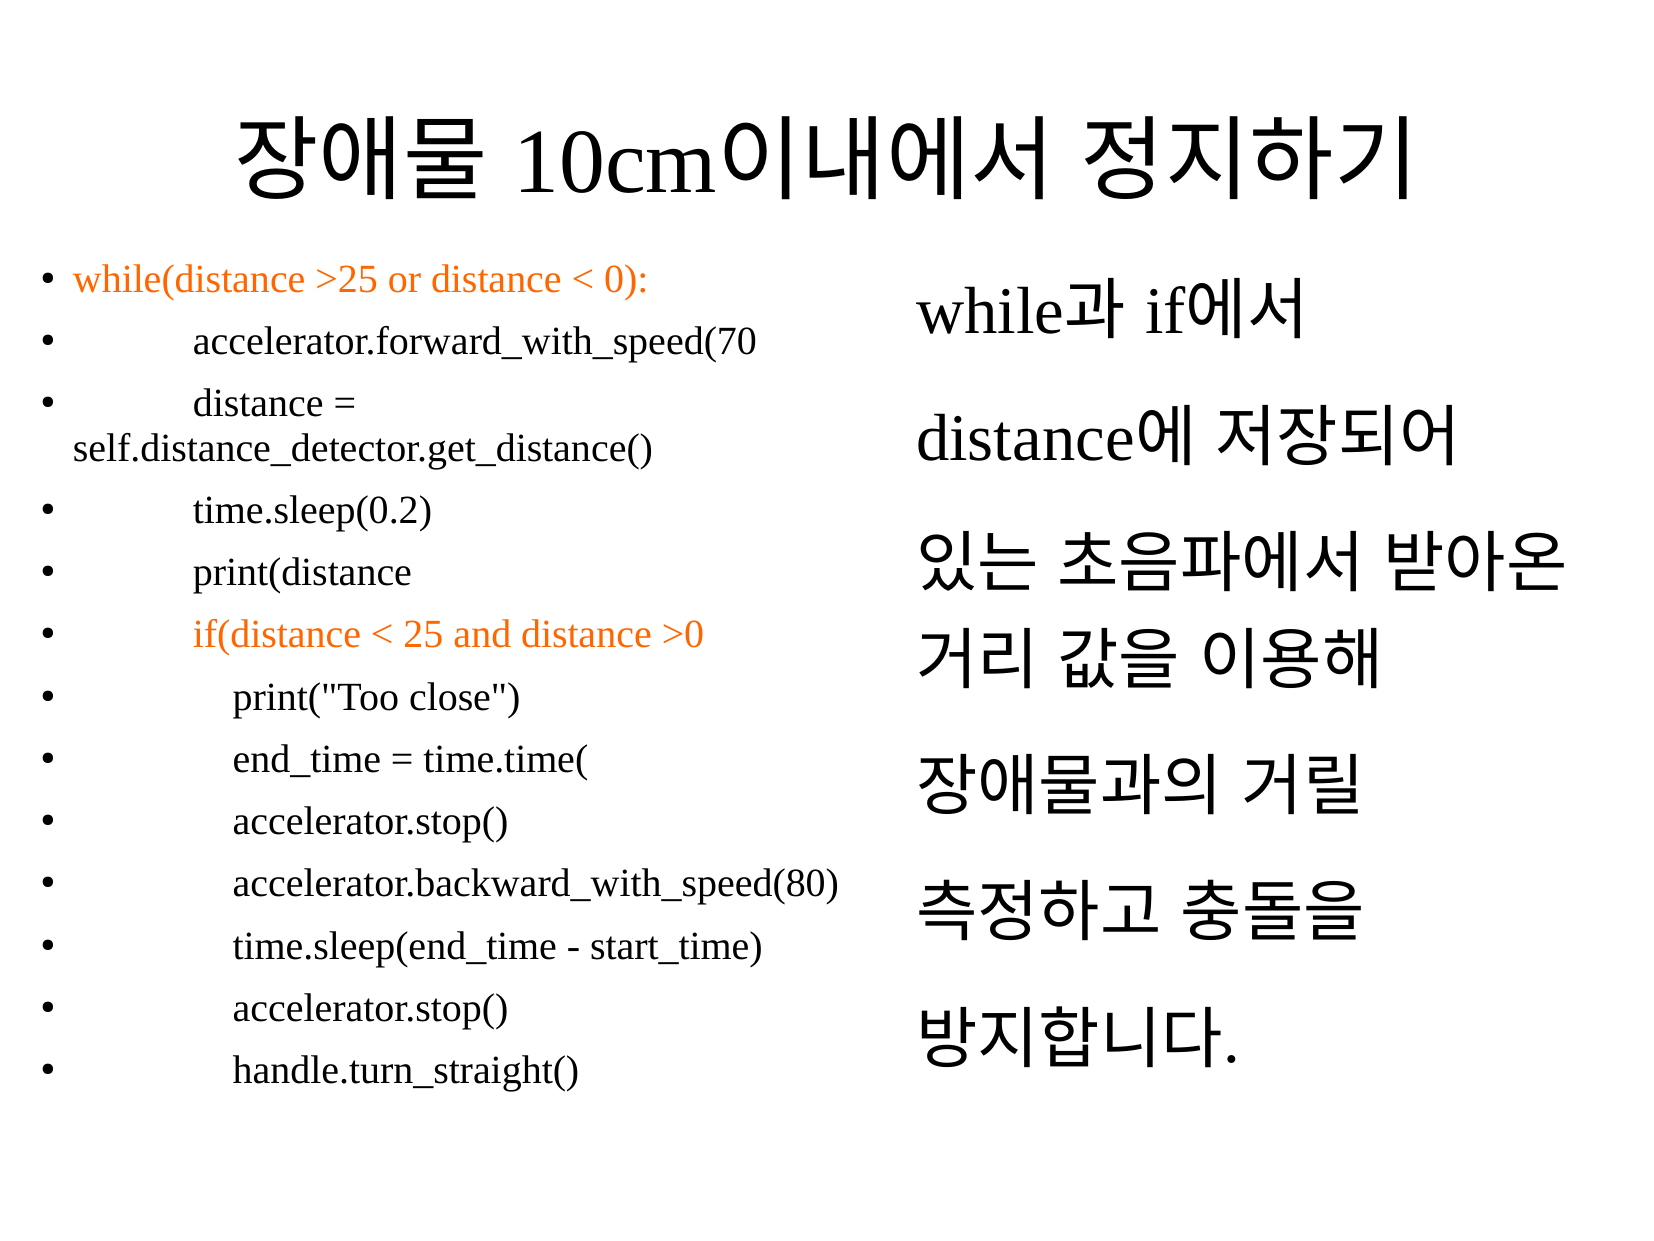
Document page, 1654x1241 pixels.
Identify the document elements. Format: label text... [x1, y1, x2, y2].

list while(distance >25 or distance < 0): accelerator.forward_with_speed(70 distance = self.distance_detector.get_distance() time.sleep(0.2) print(distance if(distance < 25 and distance >0 print("Too close") end_time = time.time( accelerator.stop() accelerator.backward_with_speed(80) time.sleep(end_time - start_time) accelerator.stop() handle.turn_straight() [30, 256, 846, 1134]
title 장애물 10cm이내에서 정지하기 [82, 49, 1571, 256]
list while과 if에서 distance에 저장되어 있는 초음파에서 받아온 거리 값을 이용해 장애물과의 거릴 측정하고 충돌을 방지합니다. [845, 256, 1572, 1087]
